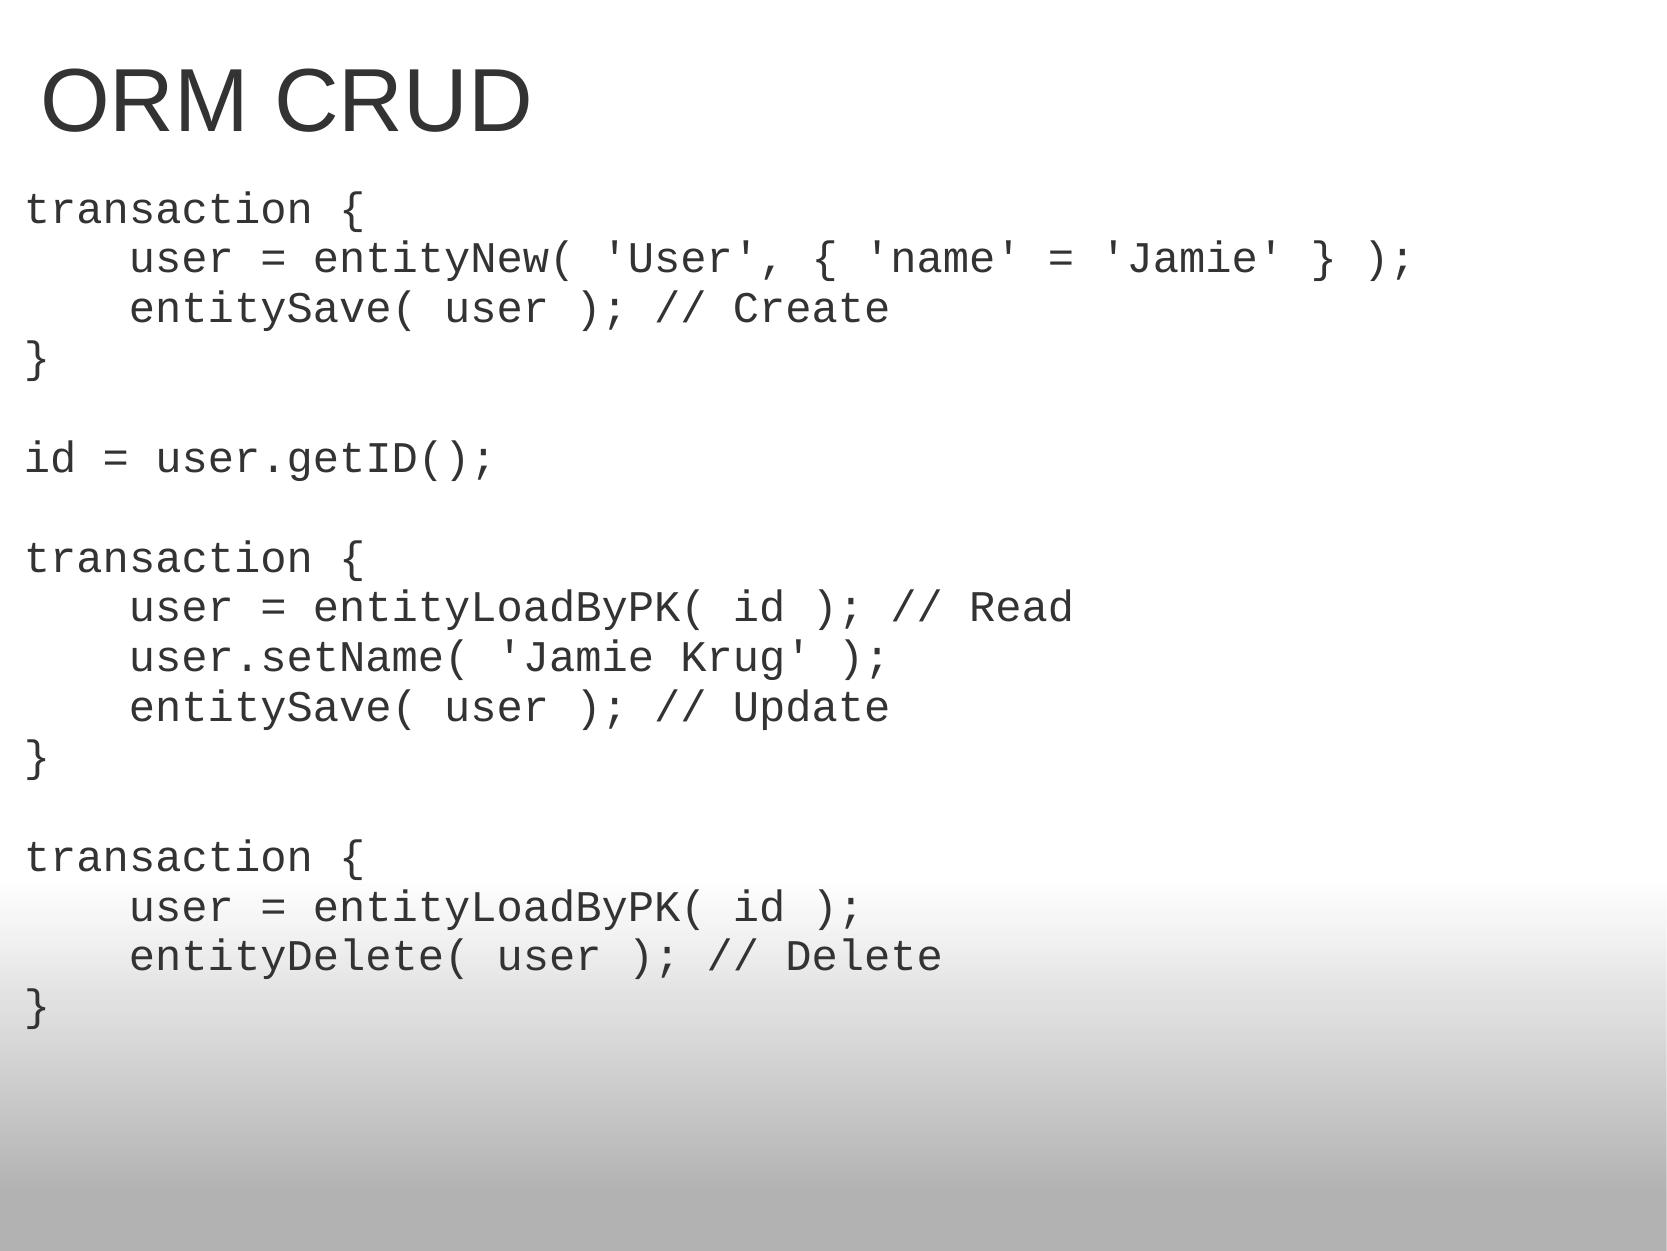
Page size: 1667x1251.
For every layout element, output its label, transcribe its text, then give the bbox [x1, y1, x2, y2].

list transaction { user = entityNew( 'User', { 'name' = 'Jamie' } ); entitySave( user ); // Create } id = user.getID(); transaction { user = entityLoadByPK( id ); // Read user.setName( 'Jamie Krug' ); entitySave( user ); // Update } transaction { user = entityLoadByPK( id ); entityDelete( user ); // Delete } [23, 183, 1609, 1184]
title ORM CRUD [40, 50, 1627, 201]
picture [0, 0, 1667, 1251]
